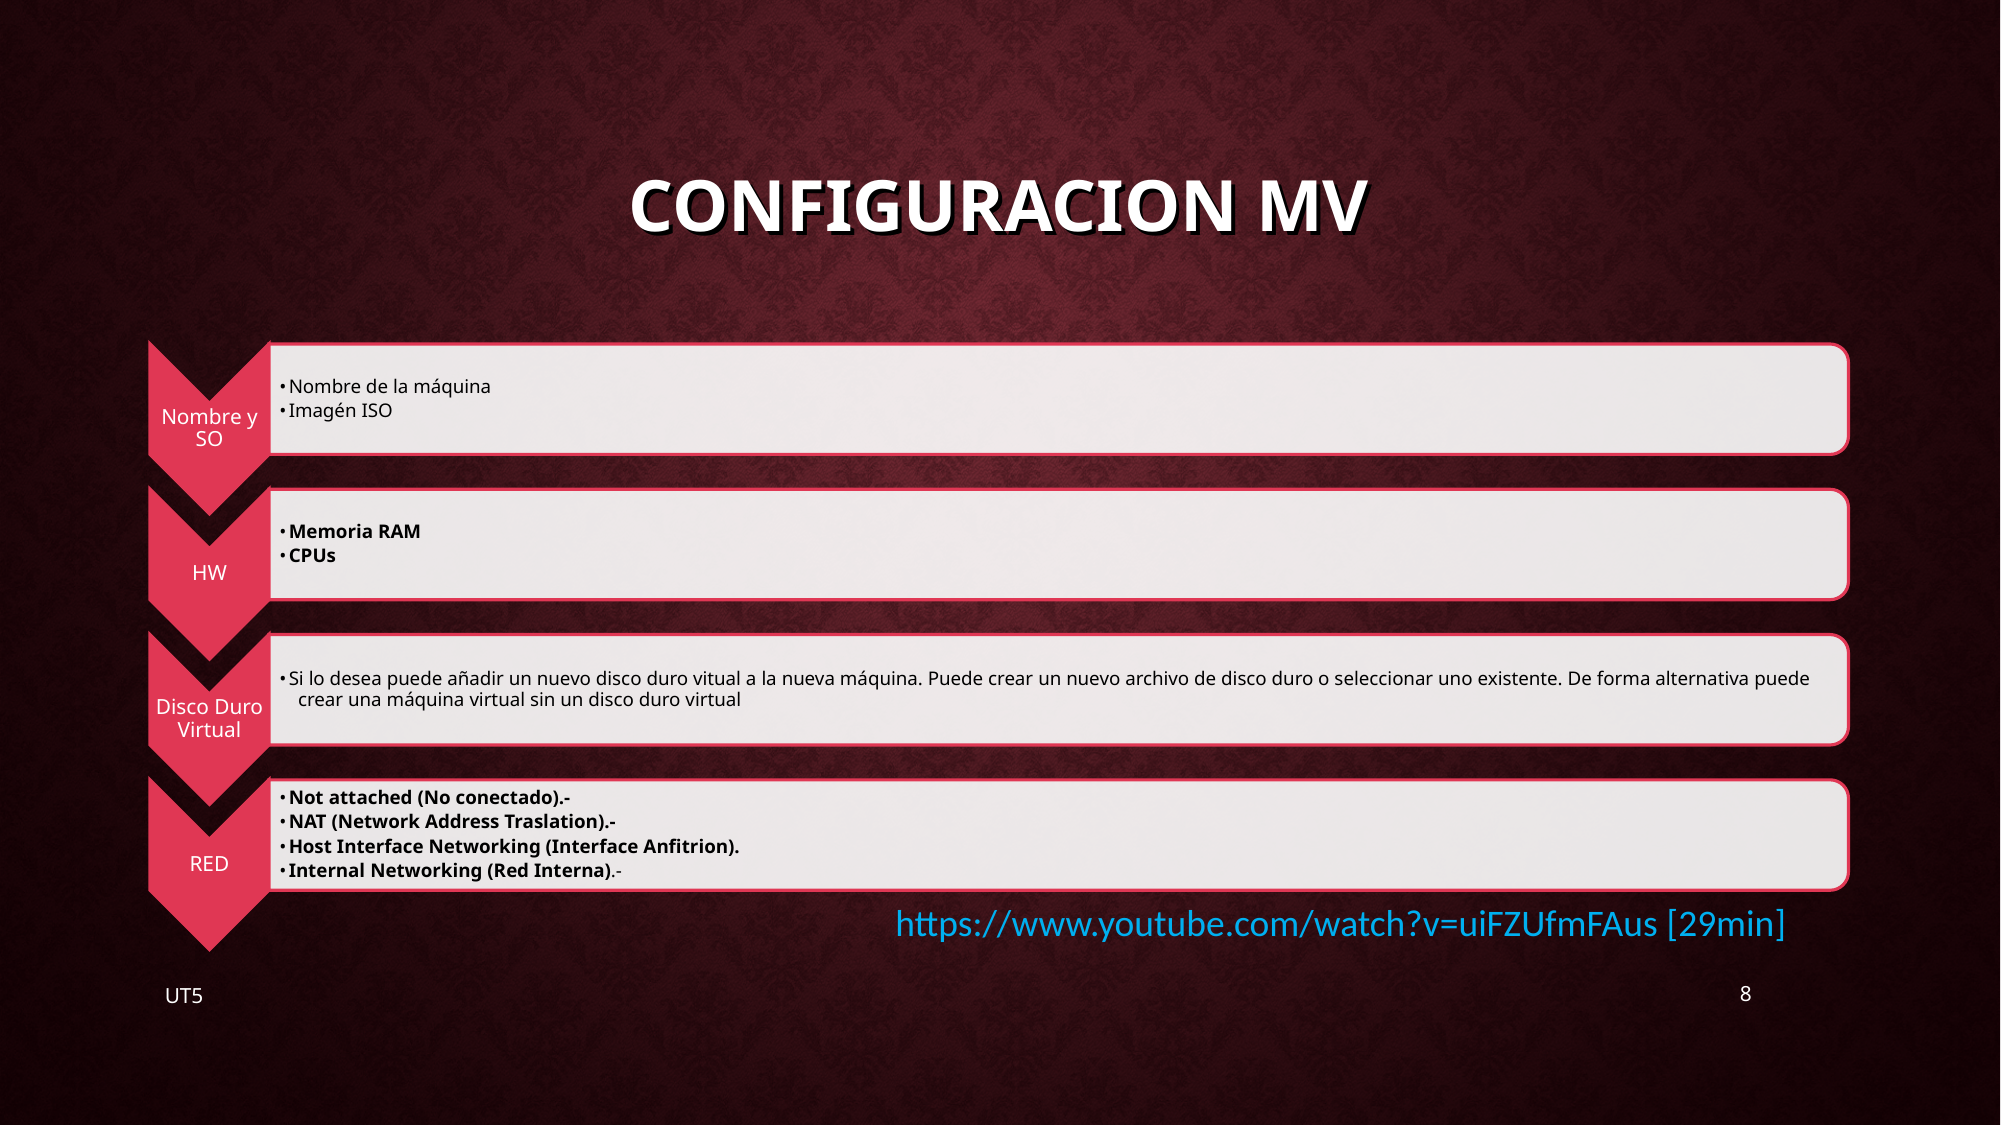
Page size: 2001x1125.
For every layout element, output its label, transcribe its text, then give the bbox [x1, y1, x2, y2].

text_box Memoria RAM CPUs [268, 489, 1849, 600]
text_box Nombre y SO [150, 343, 269, 514]
text_box Disco Duro Virtual [150, 634, 269, 805]
text_box Si lo desea puede añadir un nuevo disco duro vitual a la nueva máquina. Puede crear un nuevo archivo de disco duro o seleccionar uno existente. De forma alternativa puede crear una máquina virtual sin un disco duro virtual [268, 634, 1849, 745]
text_box Nombre de la máquina Imagén ISO [268, 343, 1849, 455]
title Configuracion mv [149, 99, 1849, 318]
text_box [1724, 965, 1849, 1025]
text_box RED [150, 779, 269, 950]
text_box https://www.youtube.com/watch?v=uiFZUfmFAus [29min] [880, 891, 1848, 951]
text_box Not attached (No conectado).- NAT (Network Address Traslation).- Host Interface Networking (Interface Anfitrion). Internal Networking (Red Interna).- [268, 779, 1849, 891]
text_box HW [150, 489, 269, 660]
text_box UT5 [149, 965, 1245, 1025]
